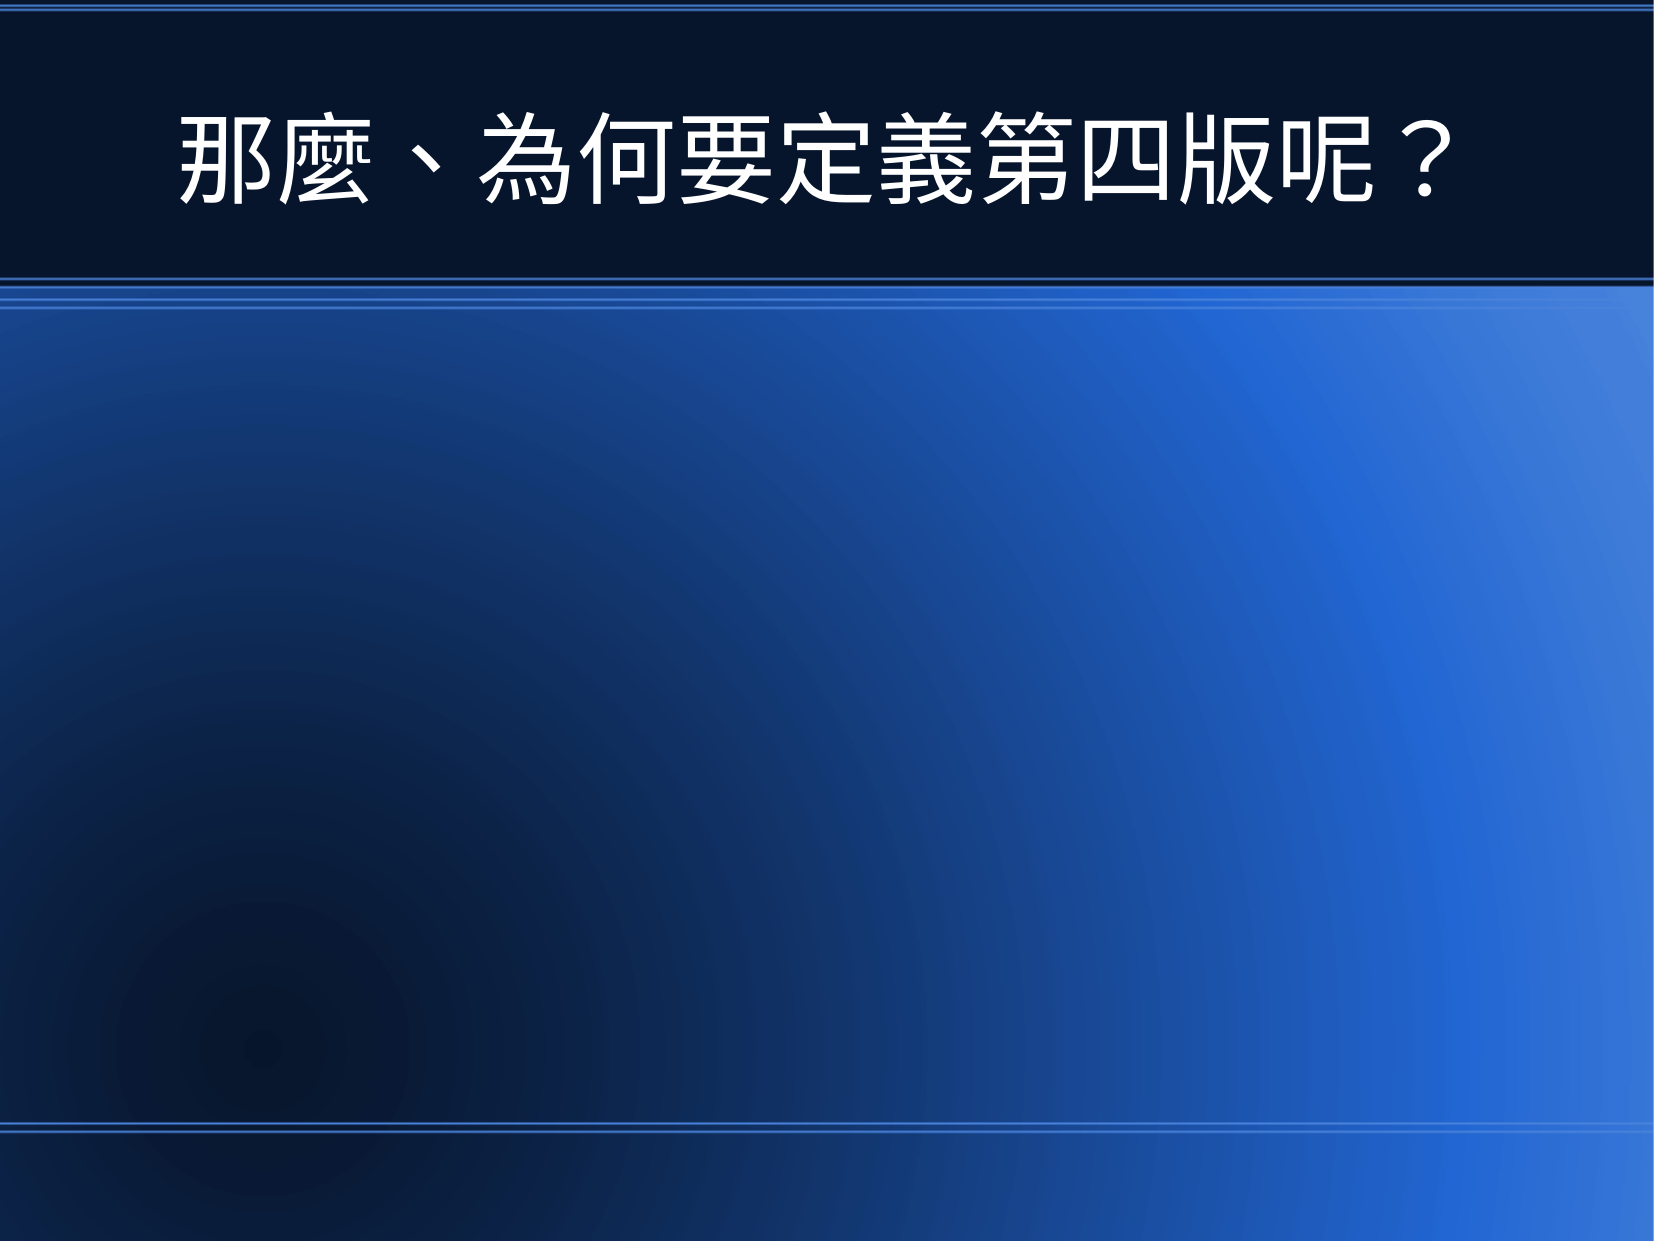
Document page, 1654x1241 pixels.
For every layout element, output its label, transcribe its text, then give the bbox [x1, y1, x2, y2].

picture [0, 0, 1654, 1241]
title 那麼、為何要定義第四版呢？ [82, 49, 1571, 257]
